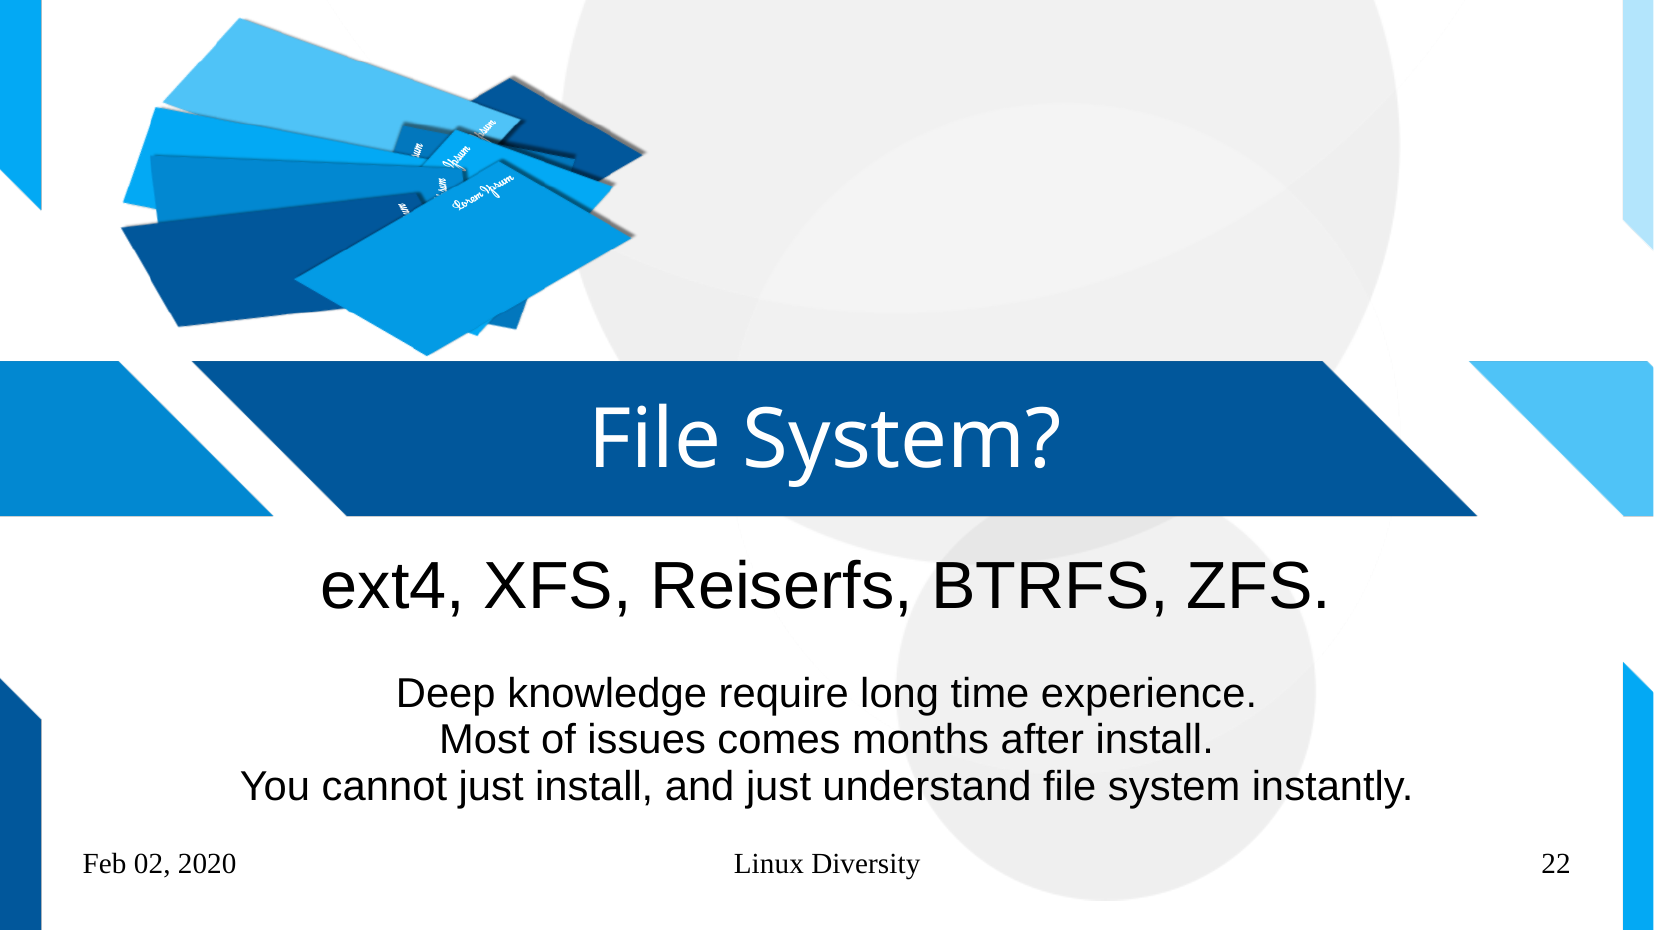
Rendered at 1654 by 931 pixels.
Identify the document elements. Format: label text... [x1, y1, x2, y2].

title File System? [82, 360, 1568, 510]
subtitle ext4, XFS, Reiserfs, BTRFS, ZFS. Deep knowledge require long time experience. Most of issues comes months after install. You cannot just install, and just understand file system instantly. [82, 510, 1571, 848]
picture [0, 0, 1654, 930]
